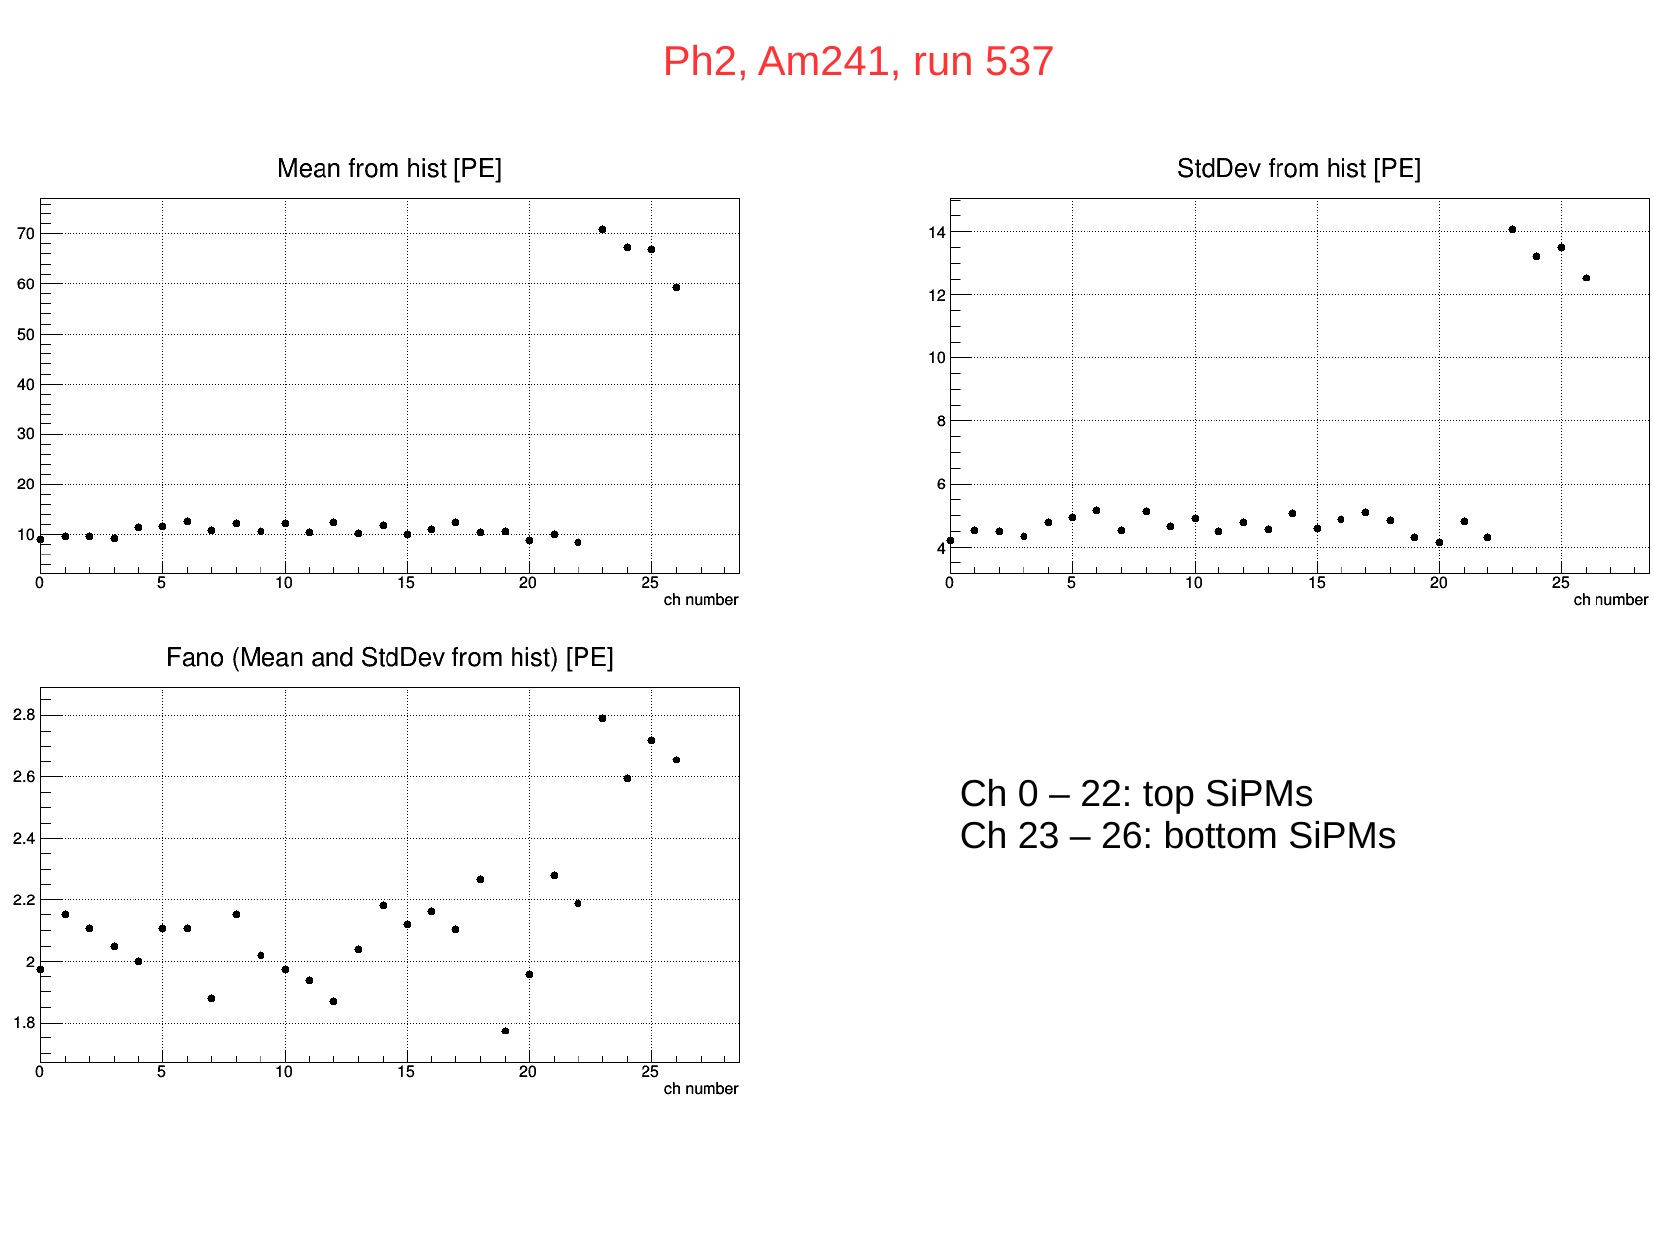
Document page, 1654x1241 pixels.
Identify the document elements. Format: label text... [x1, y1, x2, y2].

picture [6, 144, 1654, 1102]
text_box Ch 0 – 22: top SiPMs Ch 23 – 26: bottom SiPMs [945, 765, 1606, 906]
text_box Ph2, Am241, run 537 [518, 29, 1200, 144]
